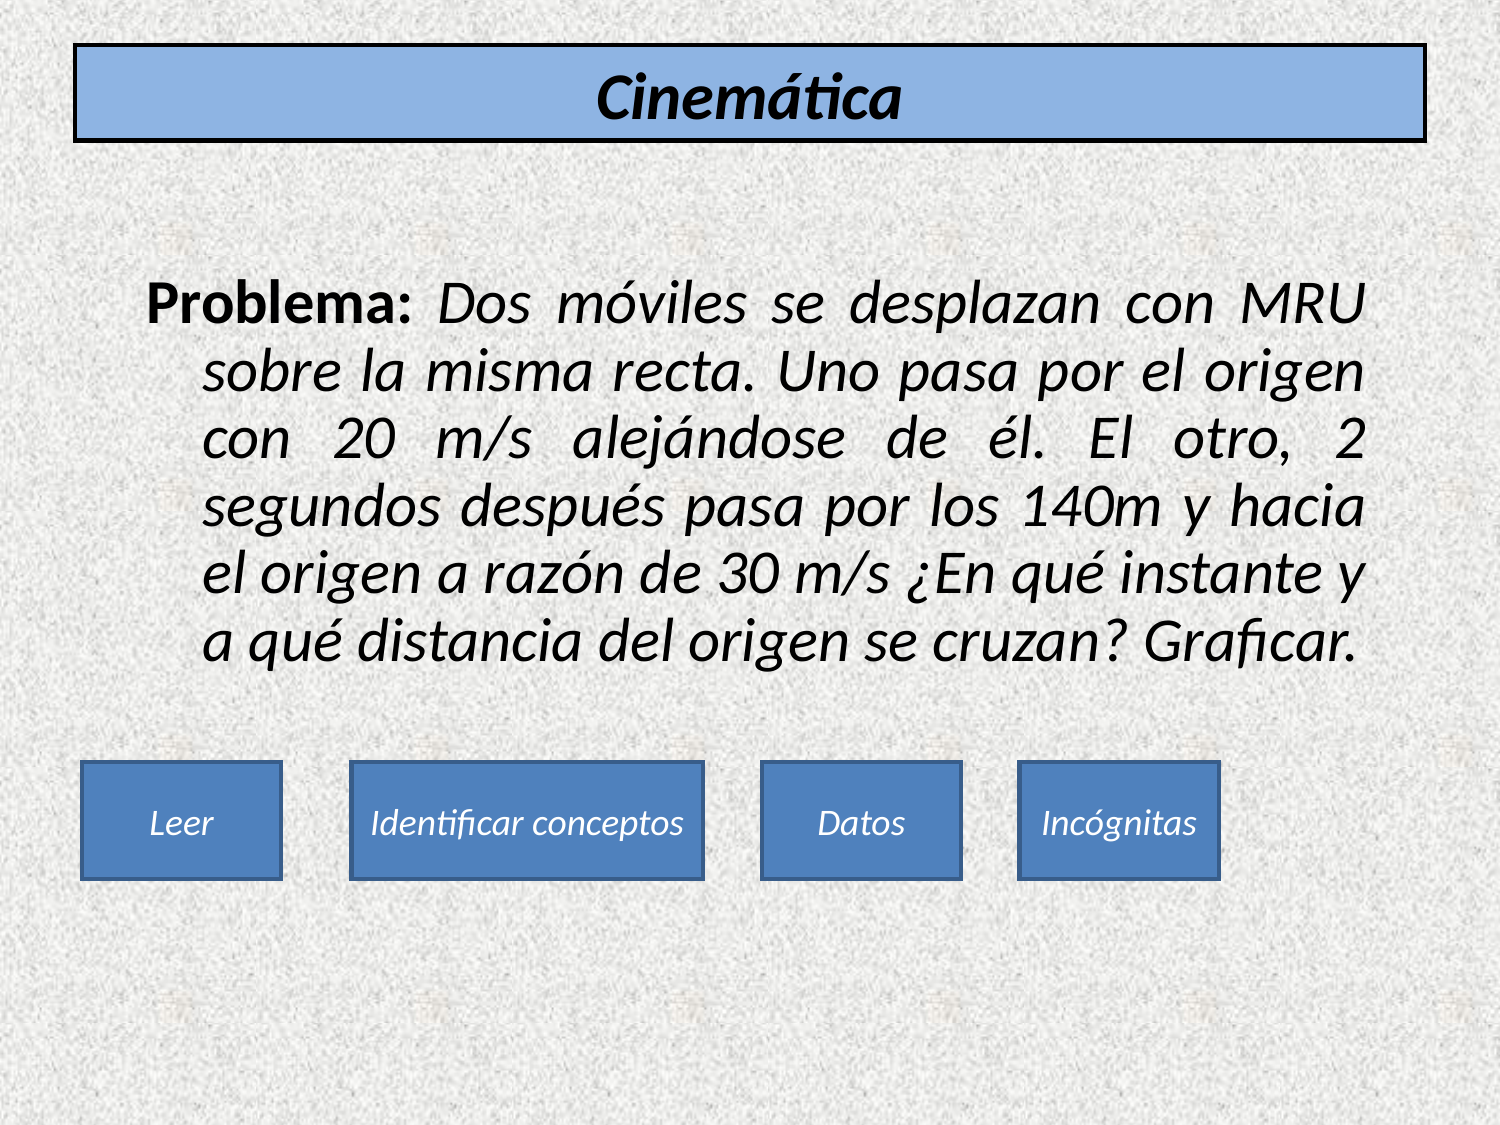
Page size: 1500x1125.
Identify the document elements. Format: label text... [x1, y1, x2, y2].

text_box Leer [82, 762, 281, 879]
text_box Identificar conceptos [351, 762, 703, 879]
text_box Incógnitas [1019, 762, 1219, 879]
text_box Datos [762, 762, 961, 879]
title Cinemática [75, 45, 1426, 141]
list Problema: Dos móviles se desplazan con MRU sobre la misma recta. Uno pasa por el origen con 20 m/s alejándose de él. El otro, 2 segundos después pasa por los 140m y hacia el origen a razón de 30 m/s ¿En qué instante y a qué distancia del origen se cruzan? Graficar. [75, 262, 1383, 727]
